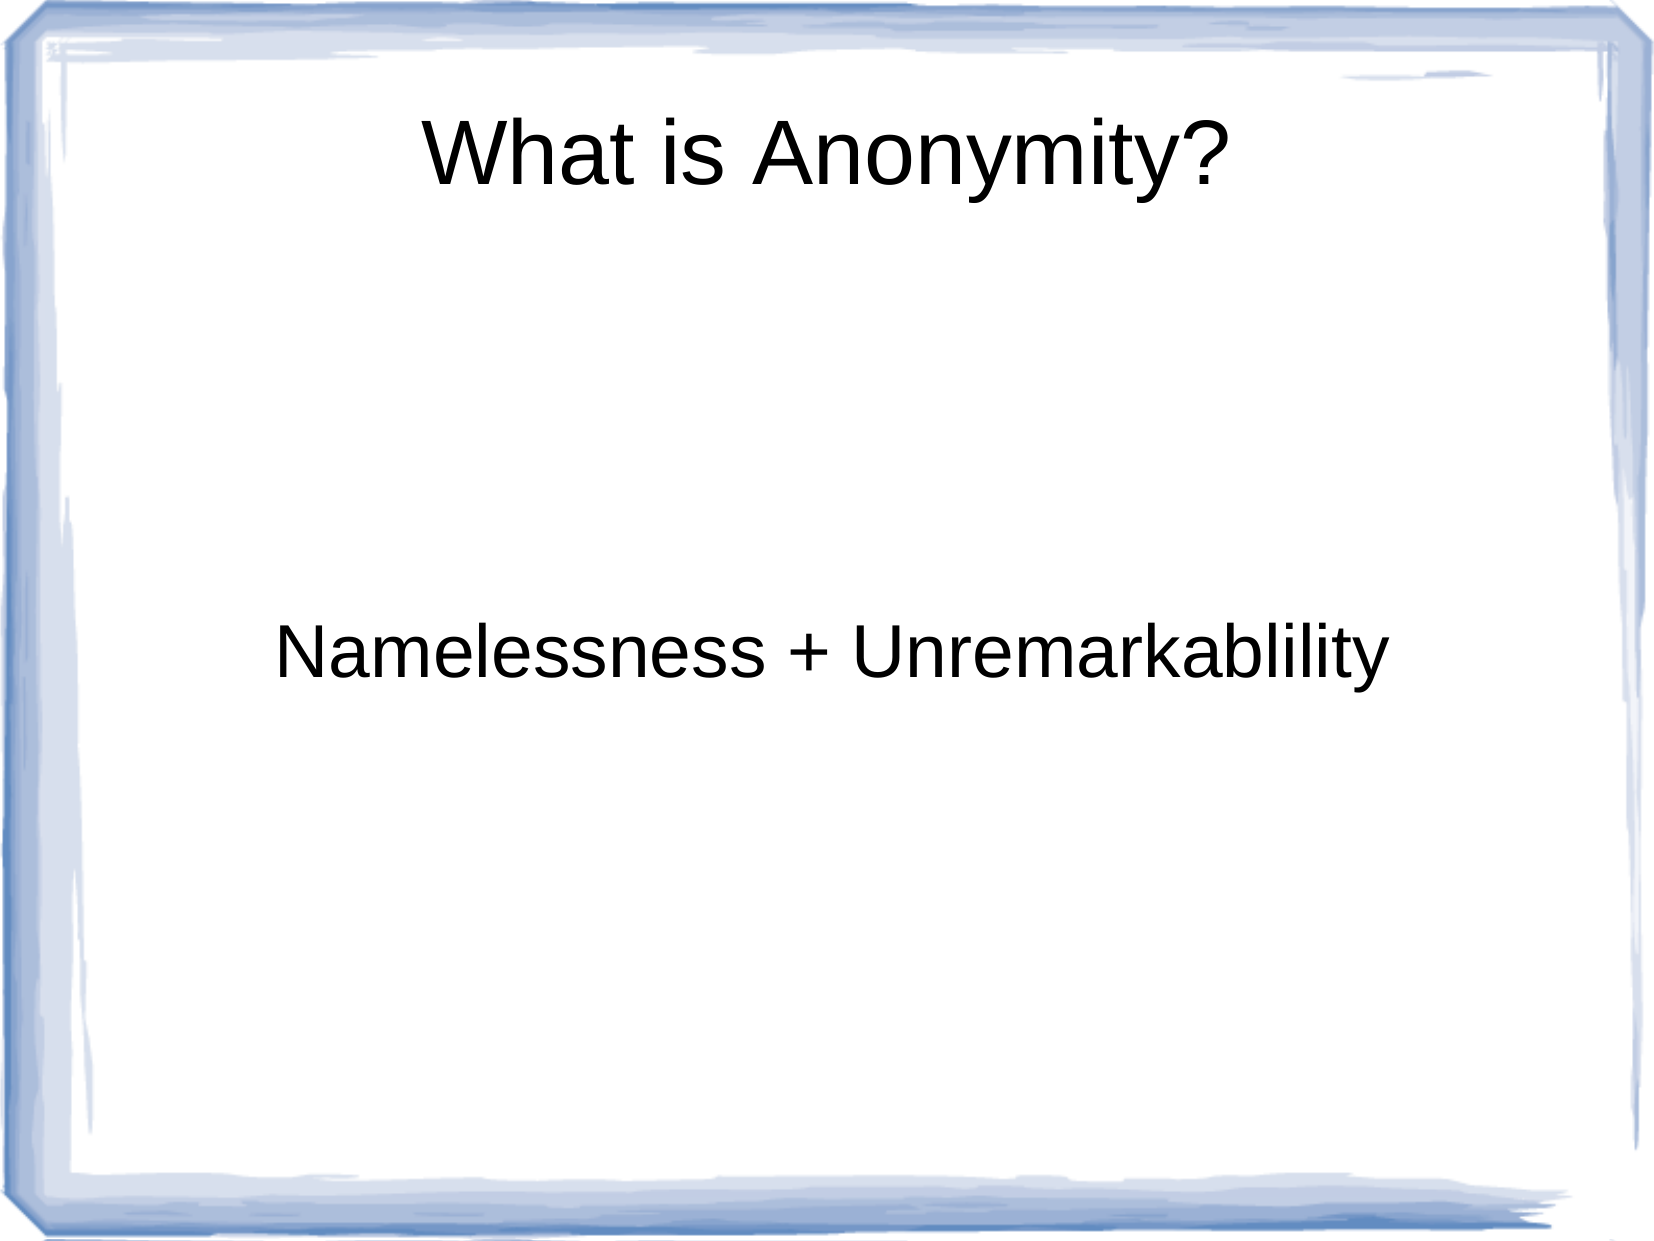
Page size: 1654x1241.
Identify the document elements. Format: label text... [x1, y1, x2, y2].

title What is Anonymity? [82, 49, 1571, 257]
text_box Namelessness + Unremarkablility [259, 602, 1406, 702]
picture [0, 0, 1654, 1241]
